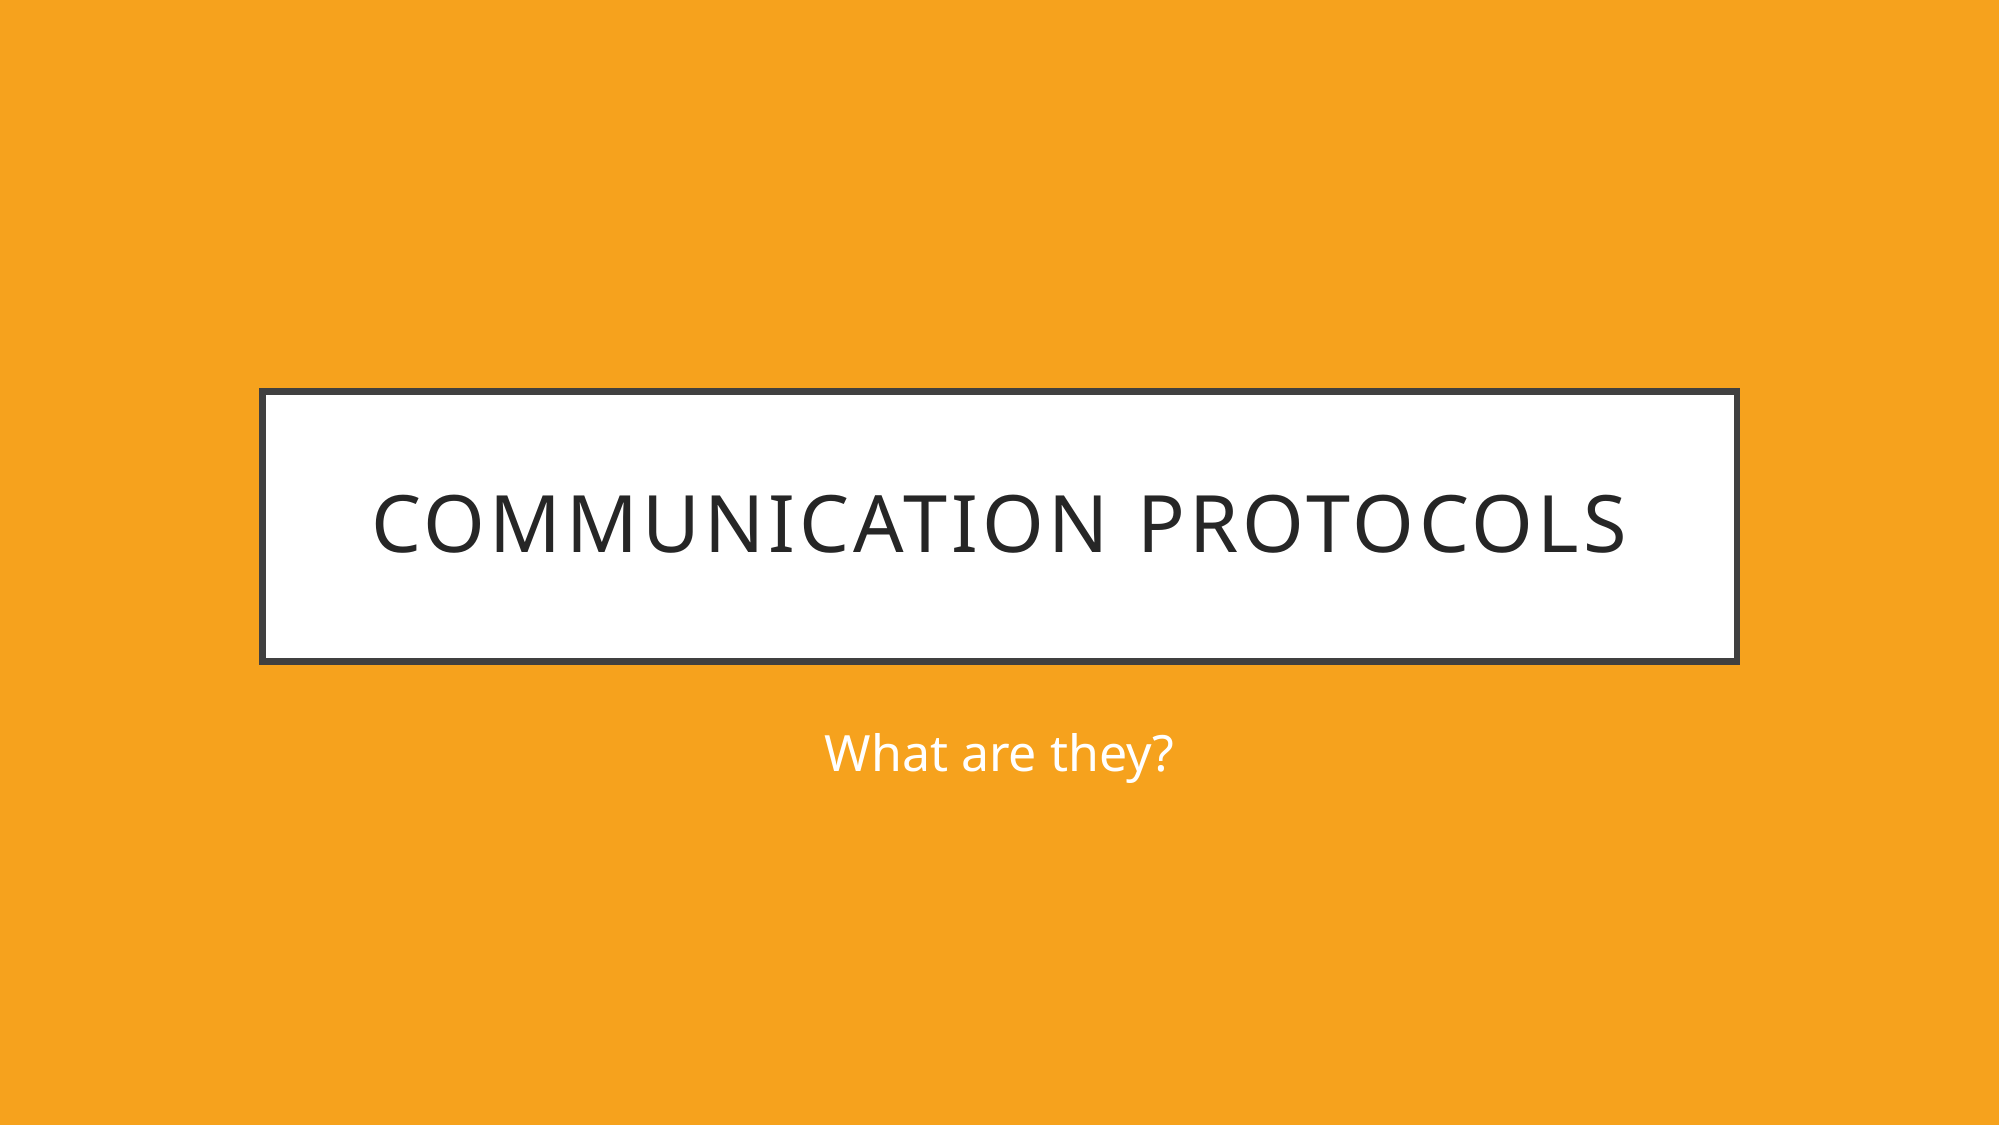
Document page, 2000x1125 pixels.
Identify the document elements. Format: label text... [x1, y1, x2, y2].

list What are they? [442, 713, 1558, 984]
title Communication protocols [262, 391, 1737, 662]
